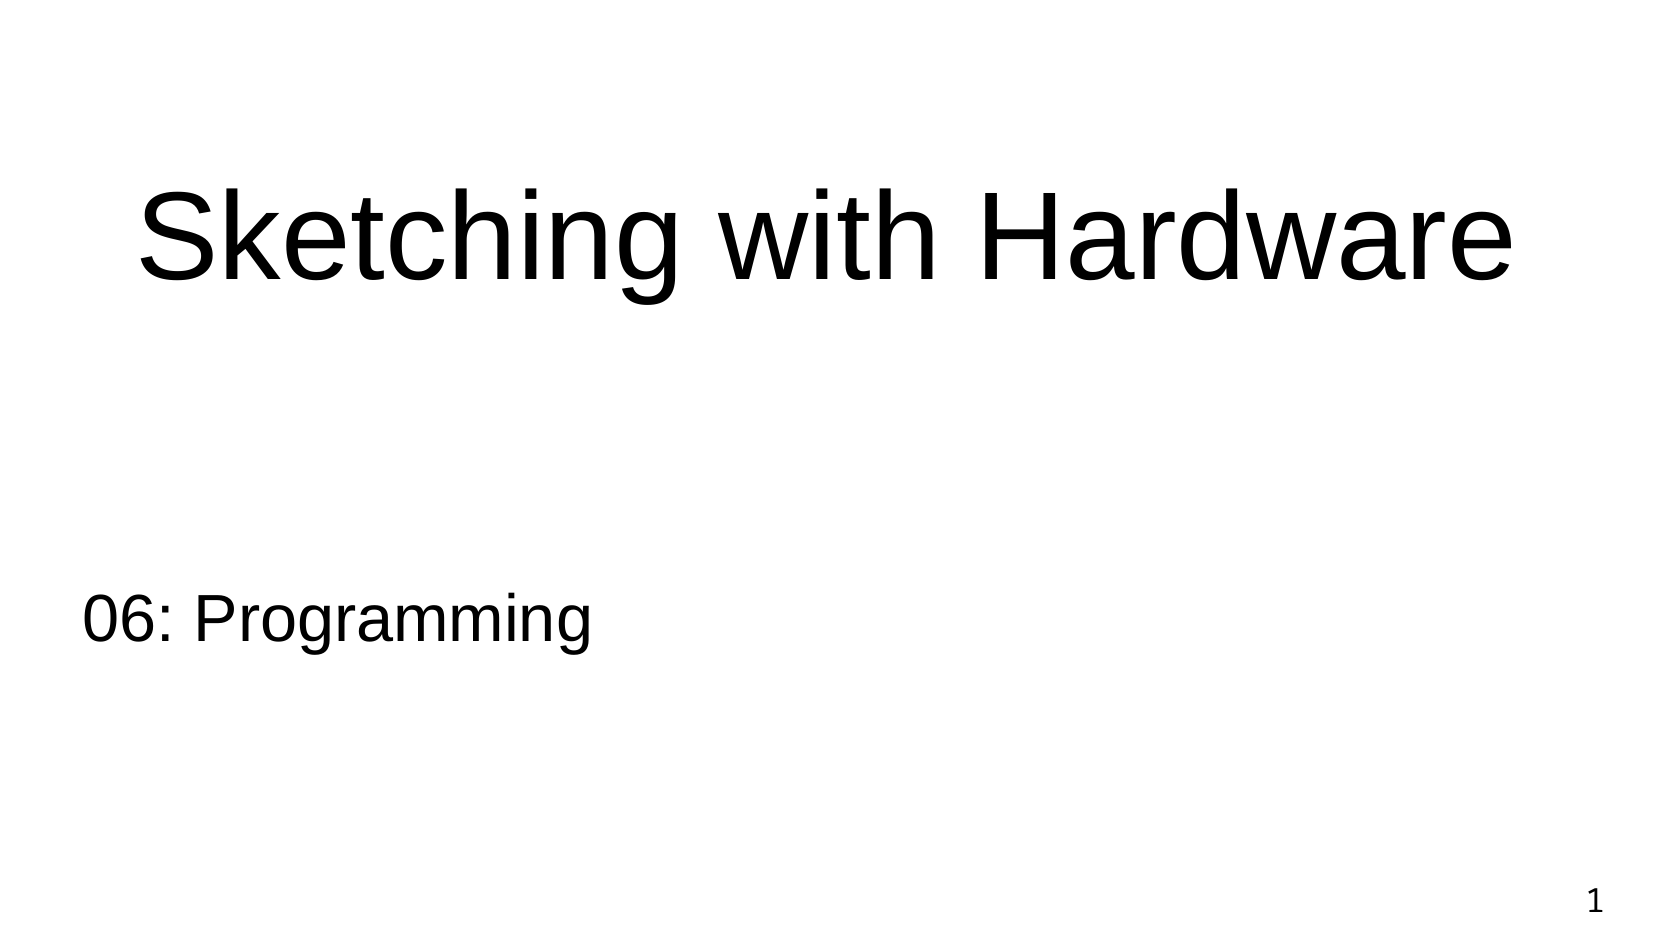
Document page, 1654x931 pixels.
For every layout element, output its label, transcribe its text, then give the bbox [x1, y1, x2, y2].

title Sketching with Hardware [82, 37, 1571, 436]
subtitle 06: Programming [82, 480, 1571, 758]
